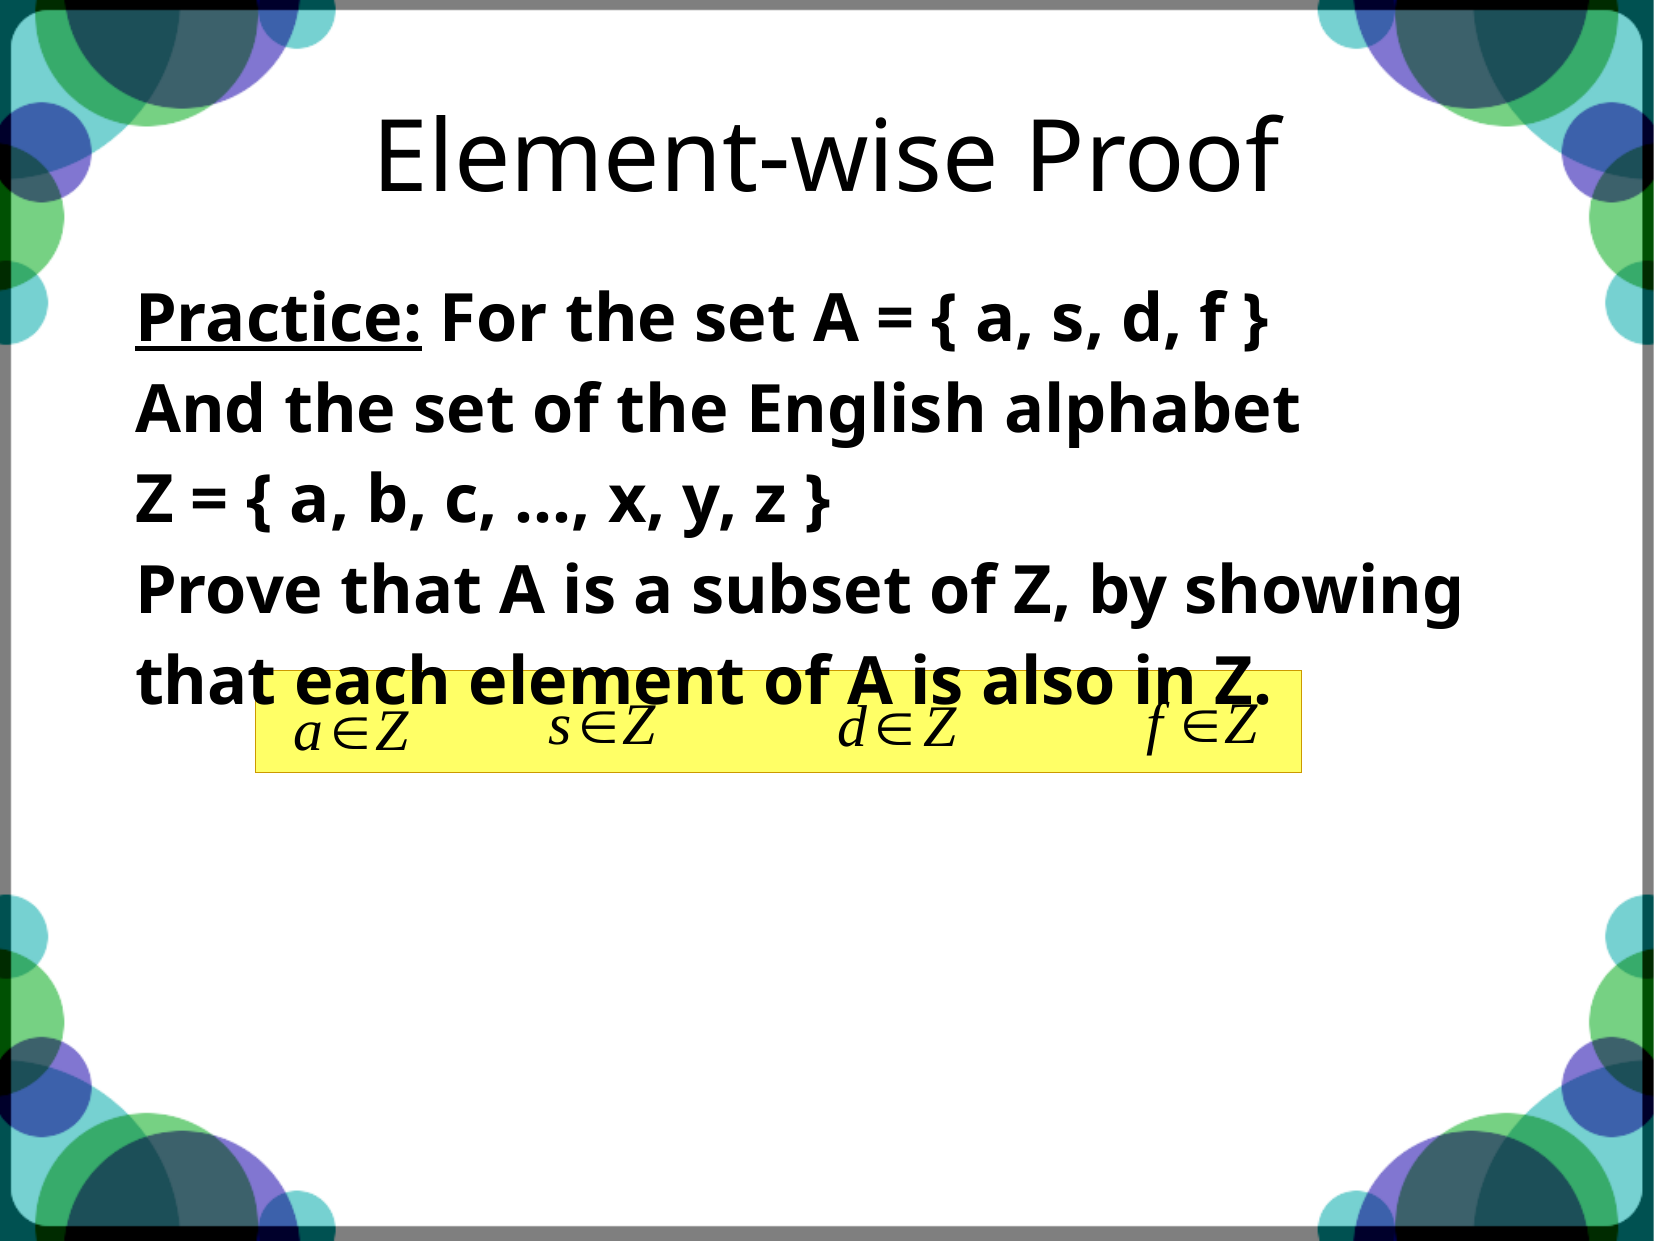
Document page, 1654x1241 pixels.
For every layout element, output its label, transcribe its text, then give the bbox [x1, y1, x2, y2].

text_box Practice: For the set A = { a, s, d, f } And the set of the English alphabet Z = { a, b, c, …, x, y, z } Prove that A is a subset of Z, by showing that each element of A is also in Z. [135, 270, 1531, 943]
chart [278, 698, 427, 765]
chart [533, 692, 676, 759]
chart [822, 694, 973, 760]
chart [1131, 691, 1277, 758]
title Element-wise Proof [82, 49, 1571, 257]
picture [0, 0, 1654, 1241]
